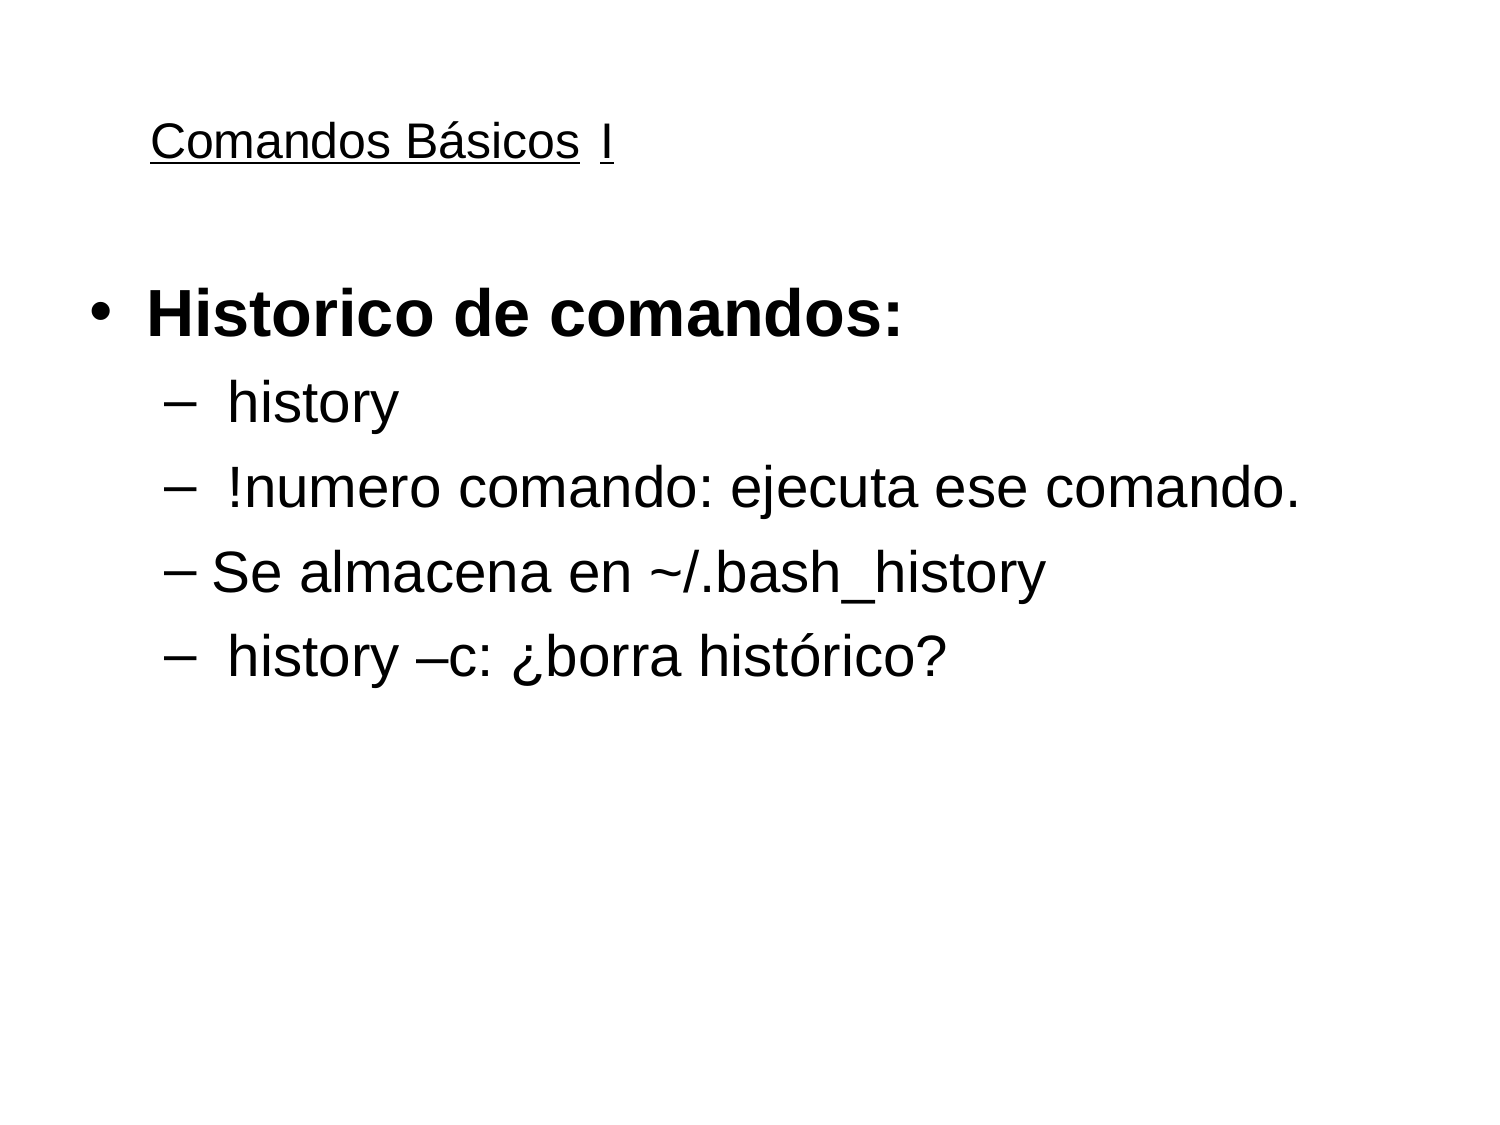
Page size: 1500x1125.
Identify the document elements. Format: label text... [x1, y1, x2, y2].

title Comandos Básicos I [75, 45, 1426, 233]
list Historico de comandos: history !numero comando: ejecuta ese comando. Se almacena en ~/.bash_history history –c: ¿borra histórico? [75, 262, 1426, 1006]
